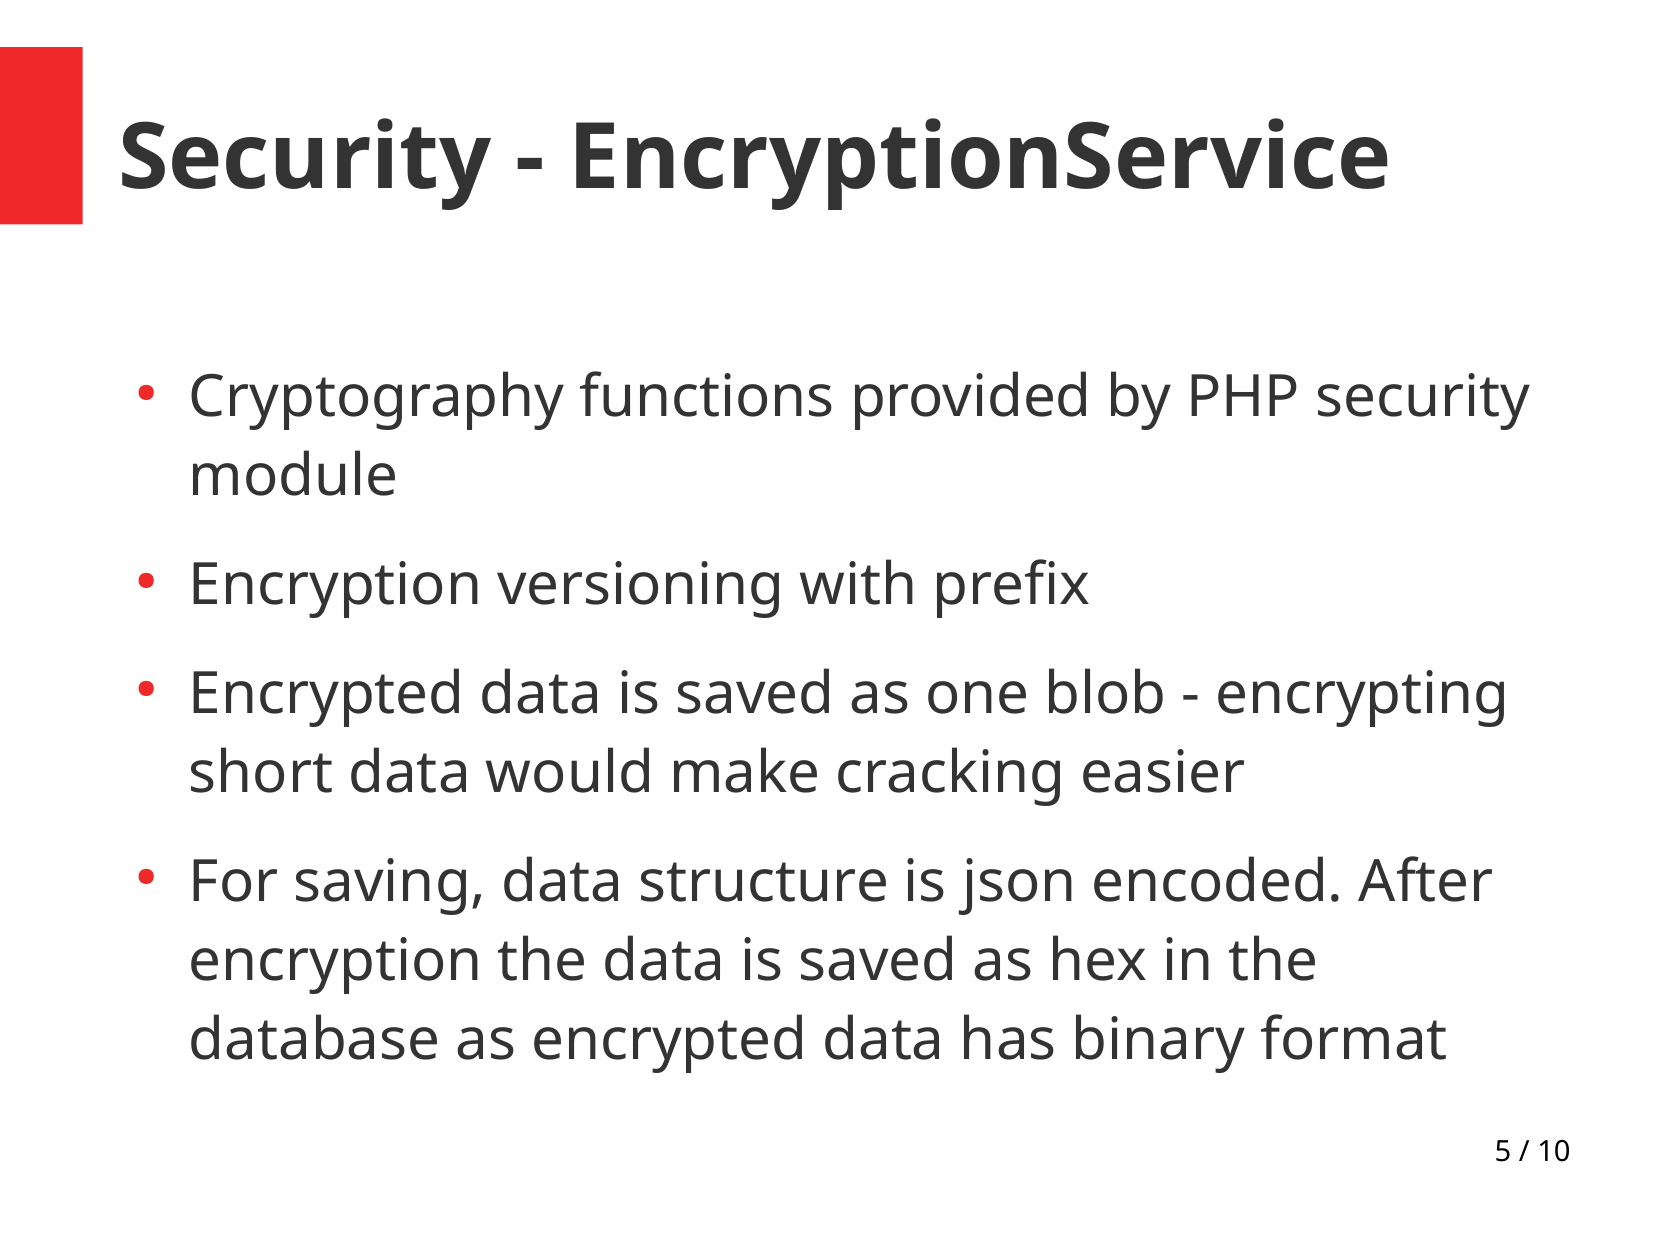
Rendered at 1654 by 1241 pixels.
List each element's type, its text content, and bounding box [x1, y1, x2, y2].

title Security - EncryptionService [118, 45, 1571, 260]
list Cryptography functions provided by PHP security module Encryption versioning with prefix Encrypted data is saved as one blob - encrypting short data would make cracking easier For saving, data structure is json encoded. After encryption the data is saved as hex in the database as encrypted data has binary format [118, 354, 1536, 1074]
